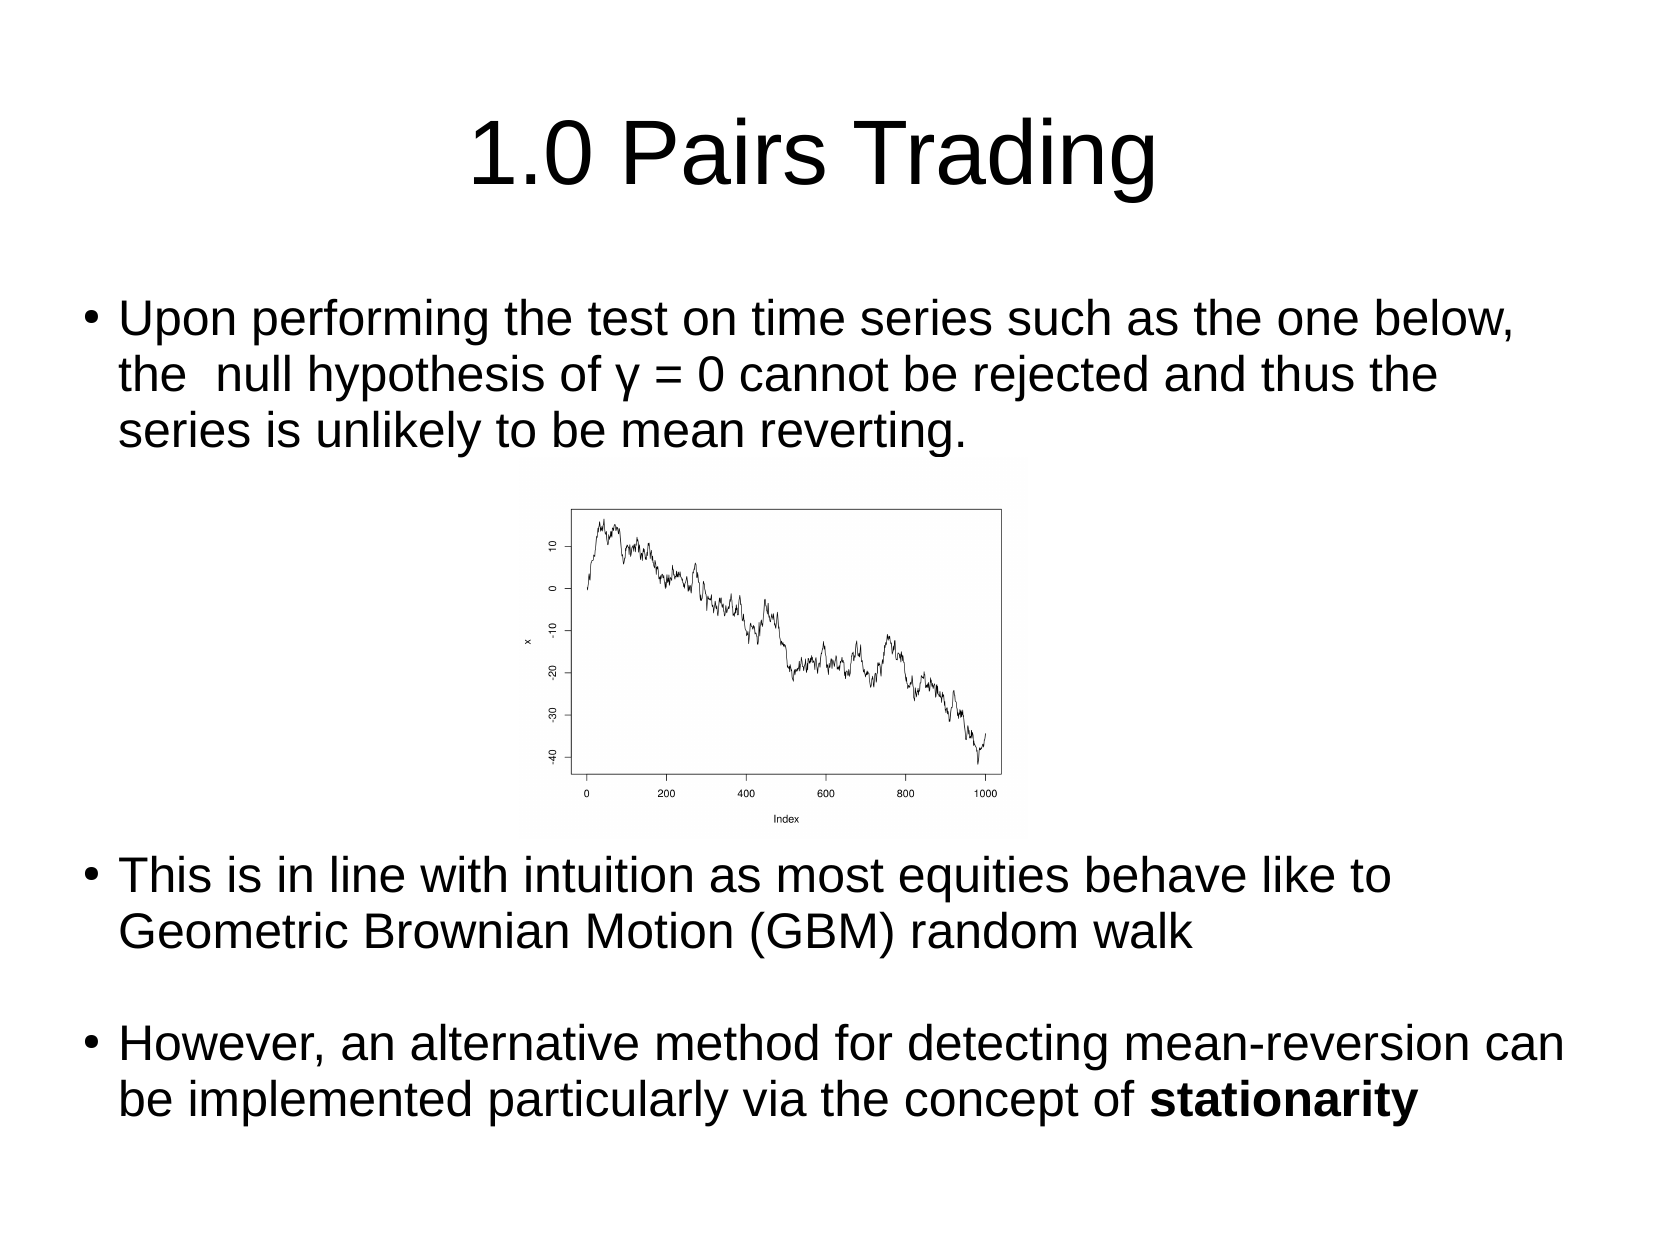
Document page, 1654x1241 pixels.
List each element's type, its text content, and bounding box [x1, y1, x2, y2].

title 1.0 Pairs Trading [82, 49, 1571, 257]
text_box Upon performing the test on time series such as the one below, the null hypothesis of γ = 0 cannot be rejected and thus the series is unlikely to be mean reverting. This is in line with intuition as most equities behave like to Geometric Brownian Motion (GBM) random walk However, an alternative method for detecting mean-reversion can be implemented particularly via the concept of stationarity [82, 290, 1571, 1129]
picture [519, 457, 1028, 839]
